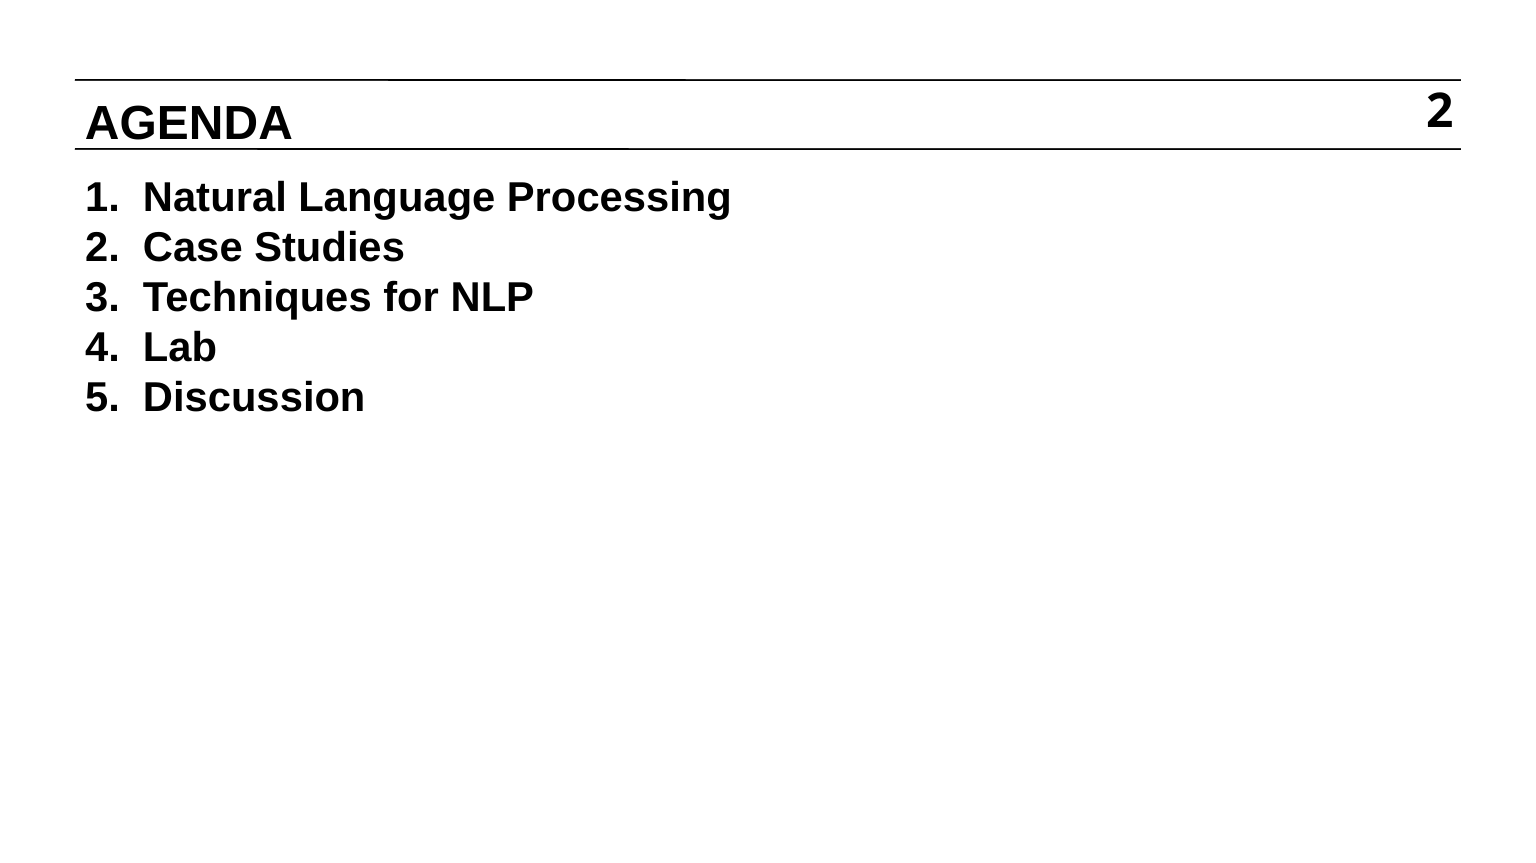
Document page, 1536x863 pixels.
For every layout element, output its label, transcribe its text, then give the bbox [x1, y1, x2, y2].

title AGENDA [76, 82, 1369, 161]
slide_number <number> [1424, 84, 1455, 141]
list Natural Language Processing Case Studies Techniques for NLP Lab Discussion [76, 161, 1460, 823]
